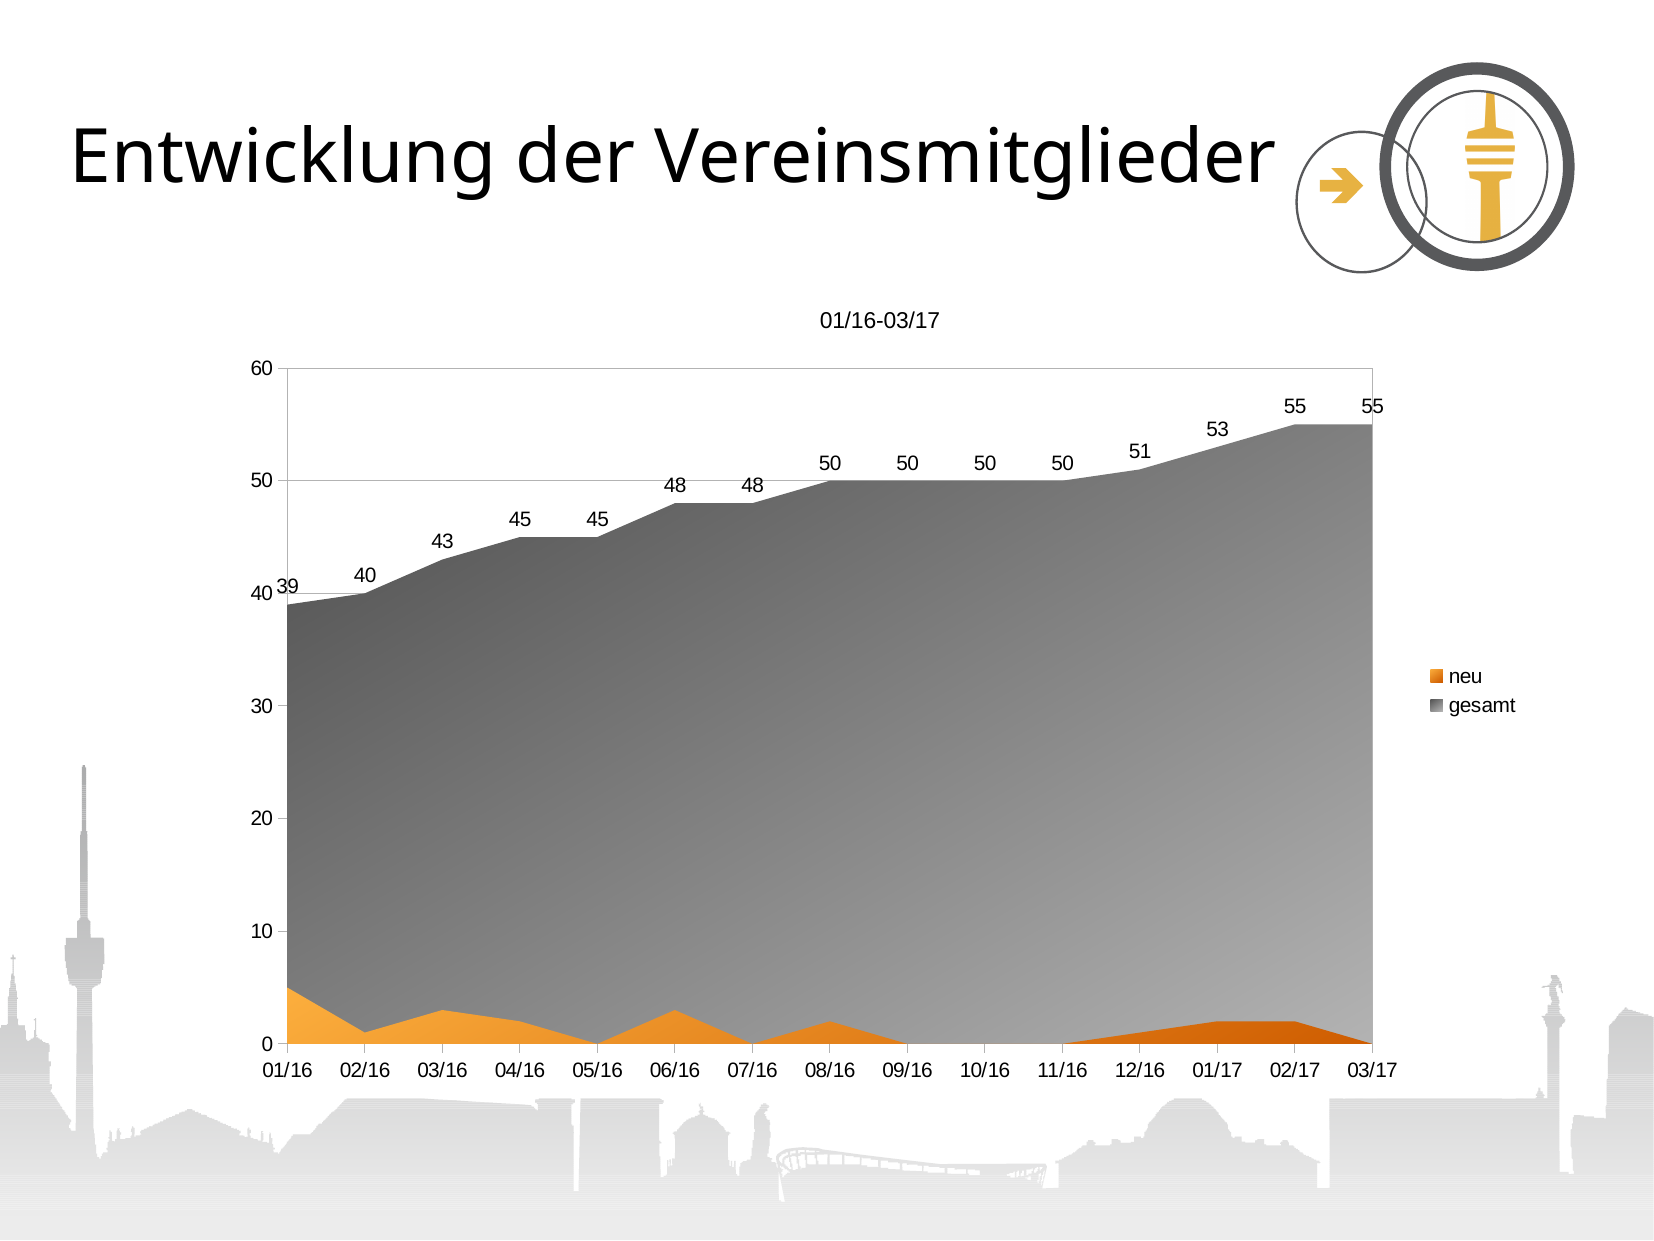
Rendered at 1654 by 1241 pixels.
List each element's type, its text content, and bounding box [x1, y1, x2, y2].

title Entwicklung der Vereinsmitglieder [59, 49, 1288, 257]
chart [224, 283, 1536, 1099]
